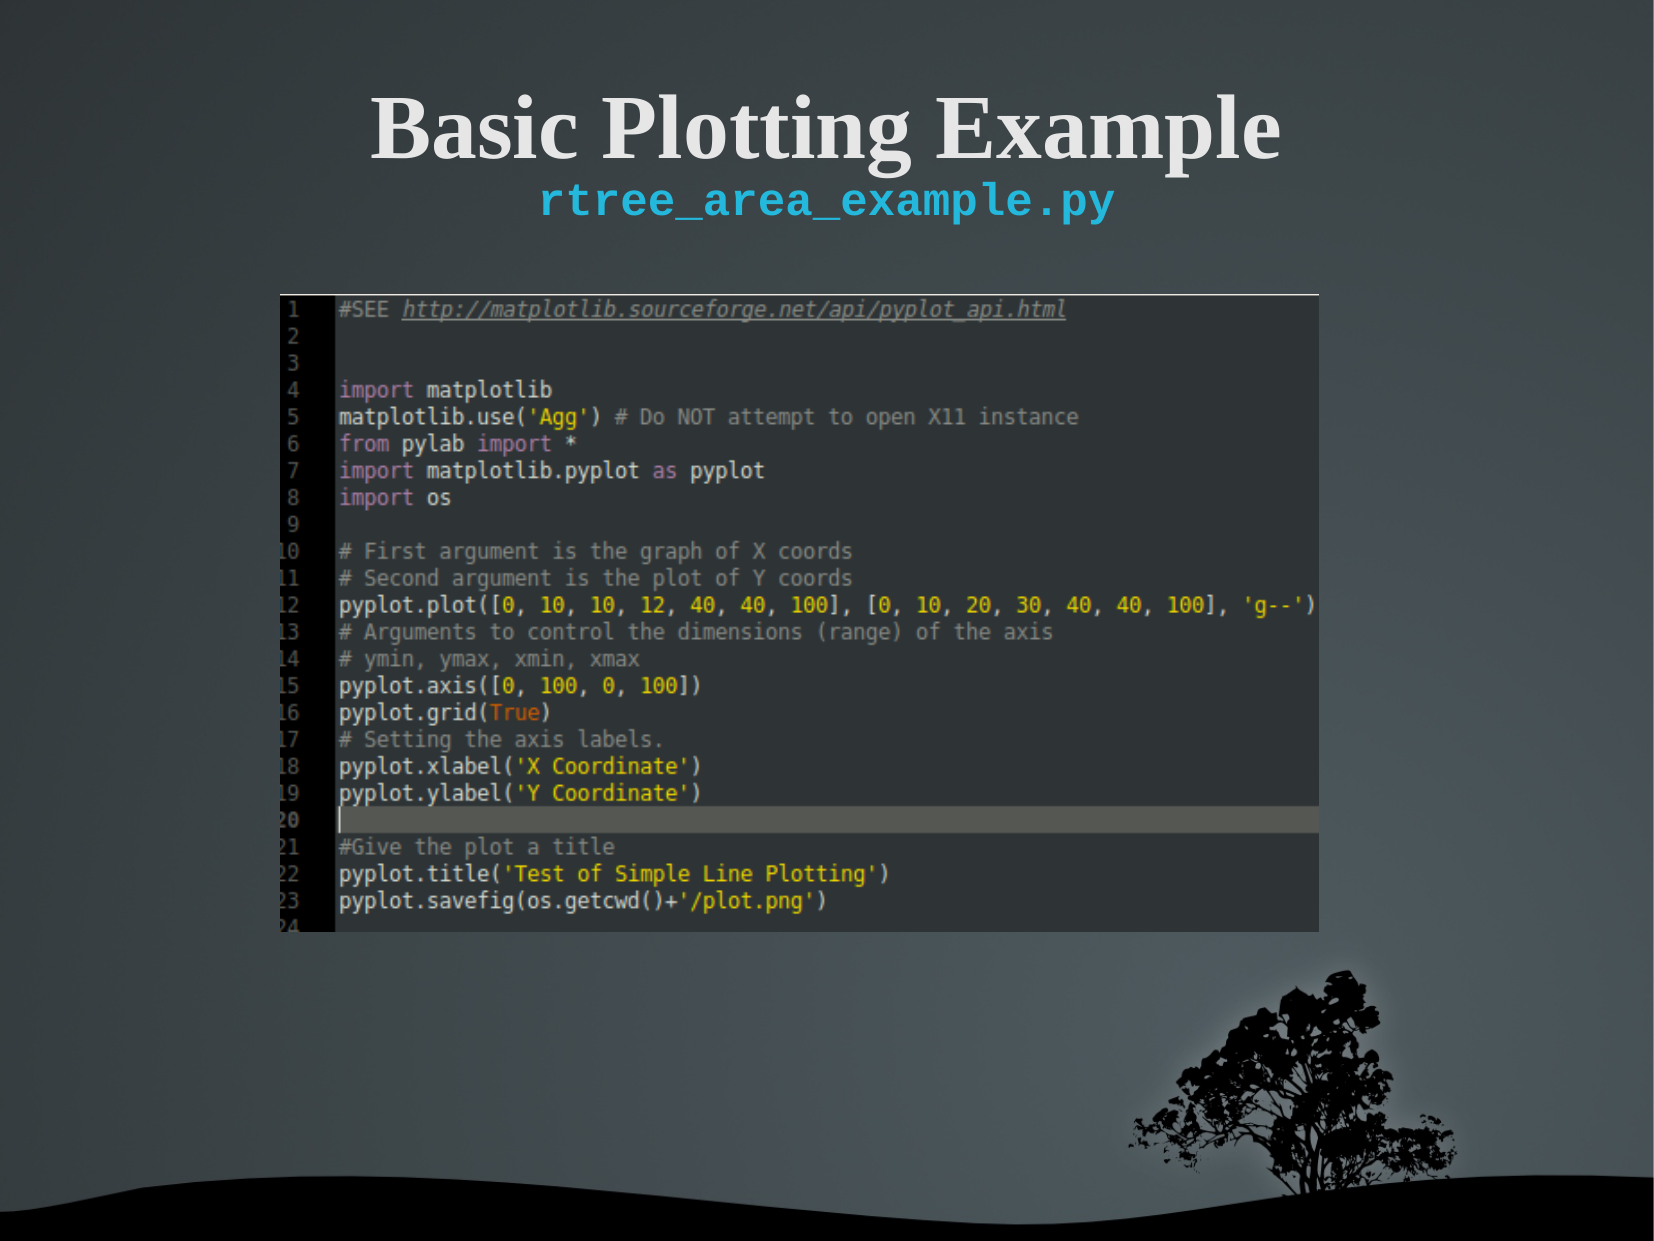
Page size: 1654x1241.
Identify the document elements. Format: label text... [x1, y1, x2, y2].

title Basic Plotting Example rtree_area_example.py [82, 56, 1571, 250]
picture [0, 0, 1654, 1241]
